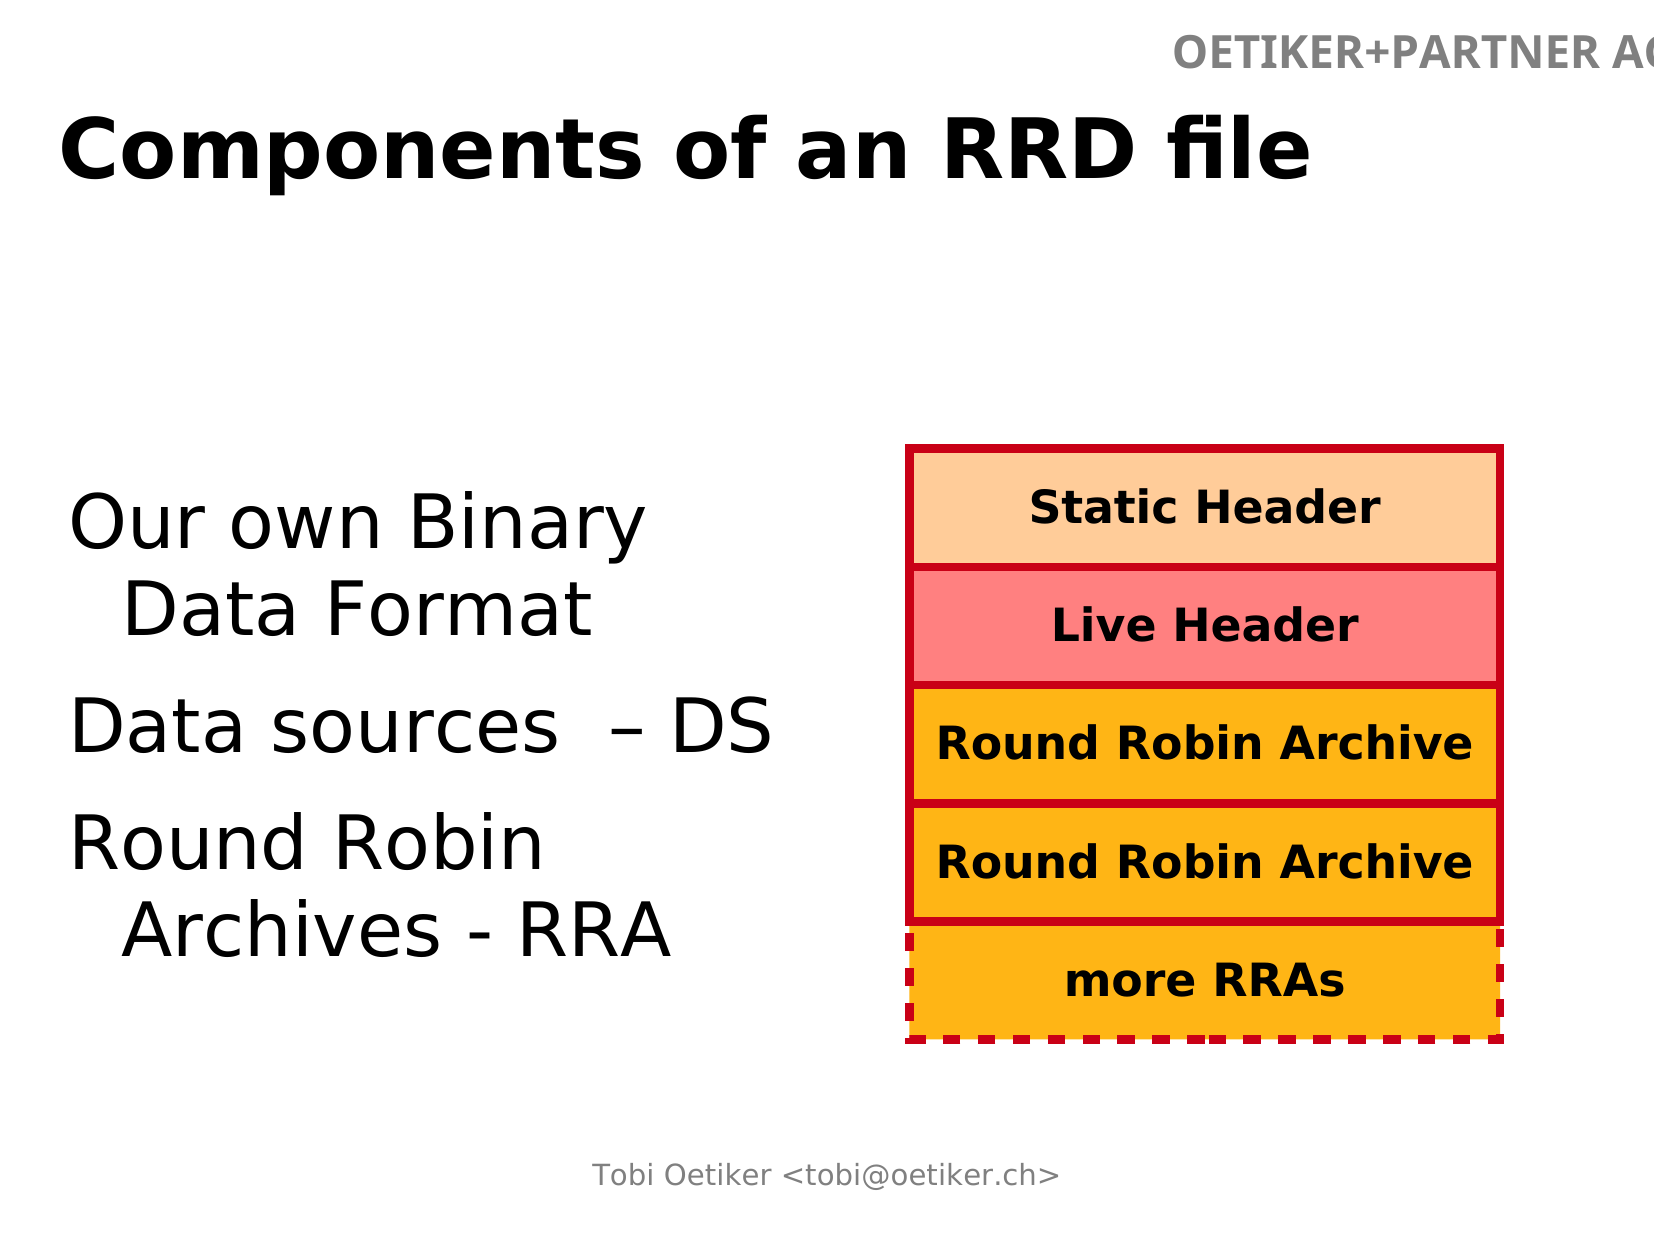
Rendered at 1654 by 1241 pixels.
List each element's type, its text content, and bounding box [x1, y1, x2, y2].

title Components of an RRD file [59, 75, 1607, 225]
text_box Static Header [909, 448, 1501, 566]
text_box more RRAs [909, 922, 1501, 1040]
text_box Live Header [909, 566, 1501, 686]
text_box Round Robin Archive [909, 803, 1501, 922]
text_box Round Robin Archive [909, 686, 1501, 803]
list Our own Binary Data Format Data sources – DS Round Robin Archives - RRA [50, 479, 851, 1065]
